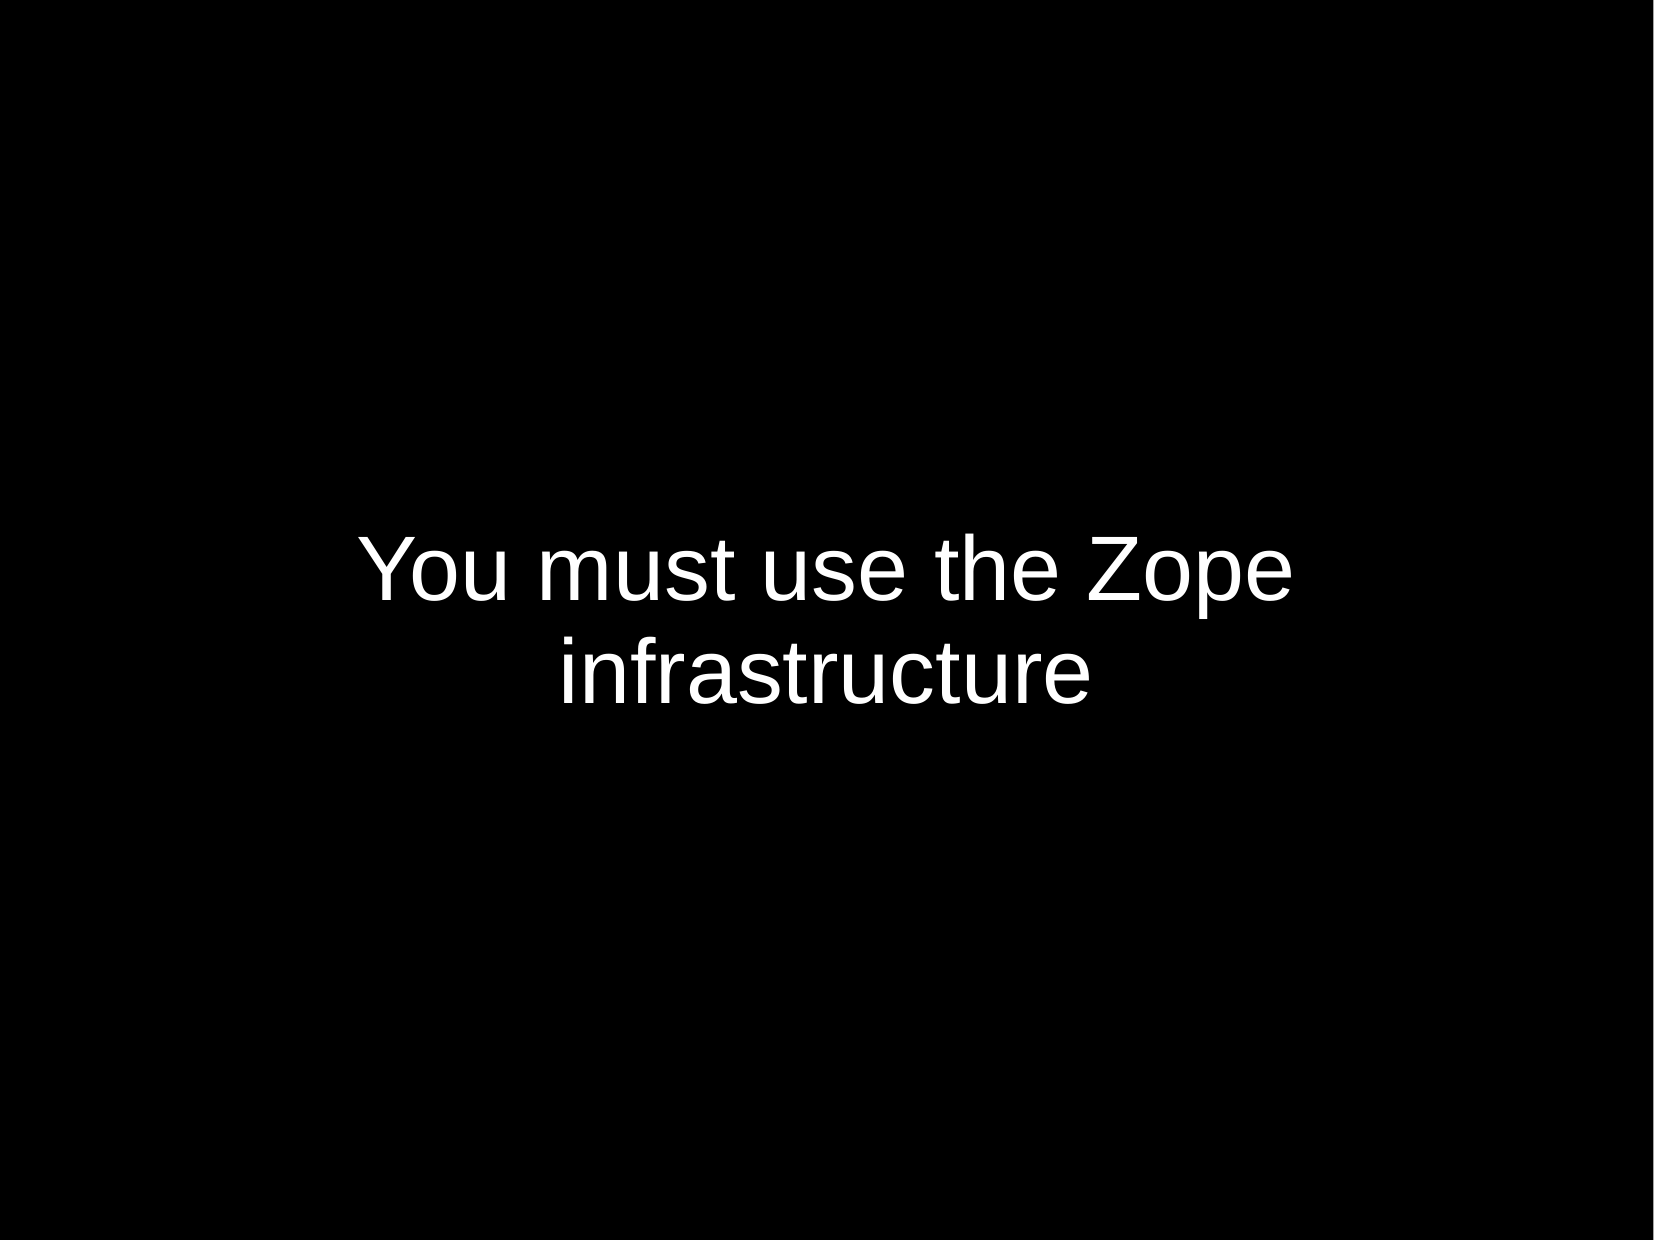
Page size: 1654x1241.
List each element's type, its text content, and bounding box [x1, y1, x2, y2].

title You must use the Zope infrastructure [82, 517, 1571, 723]
